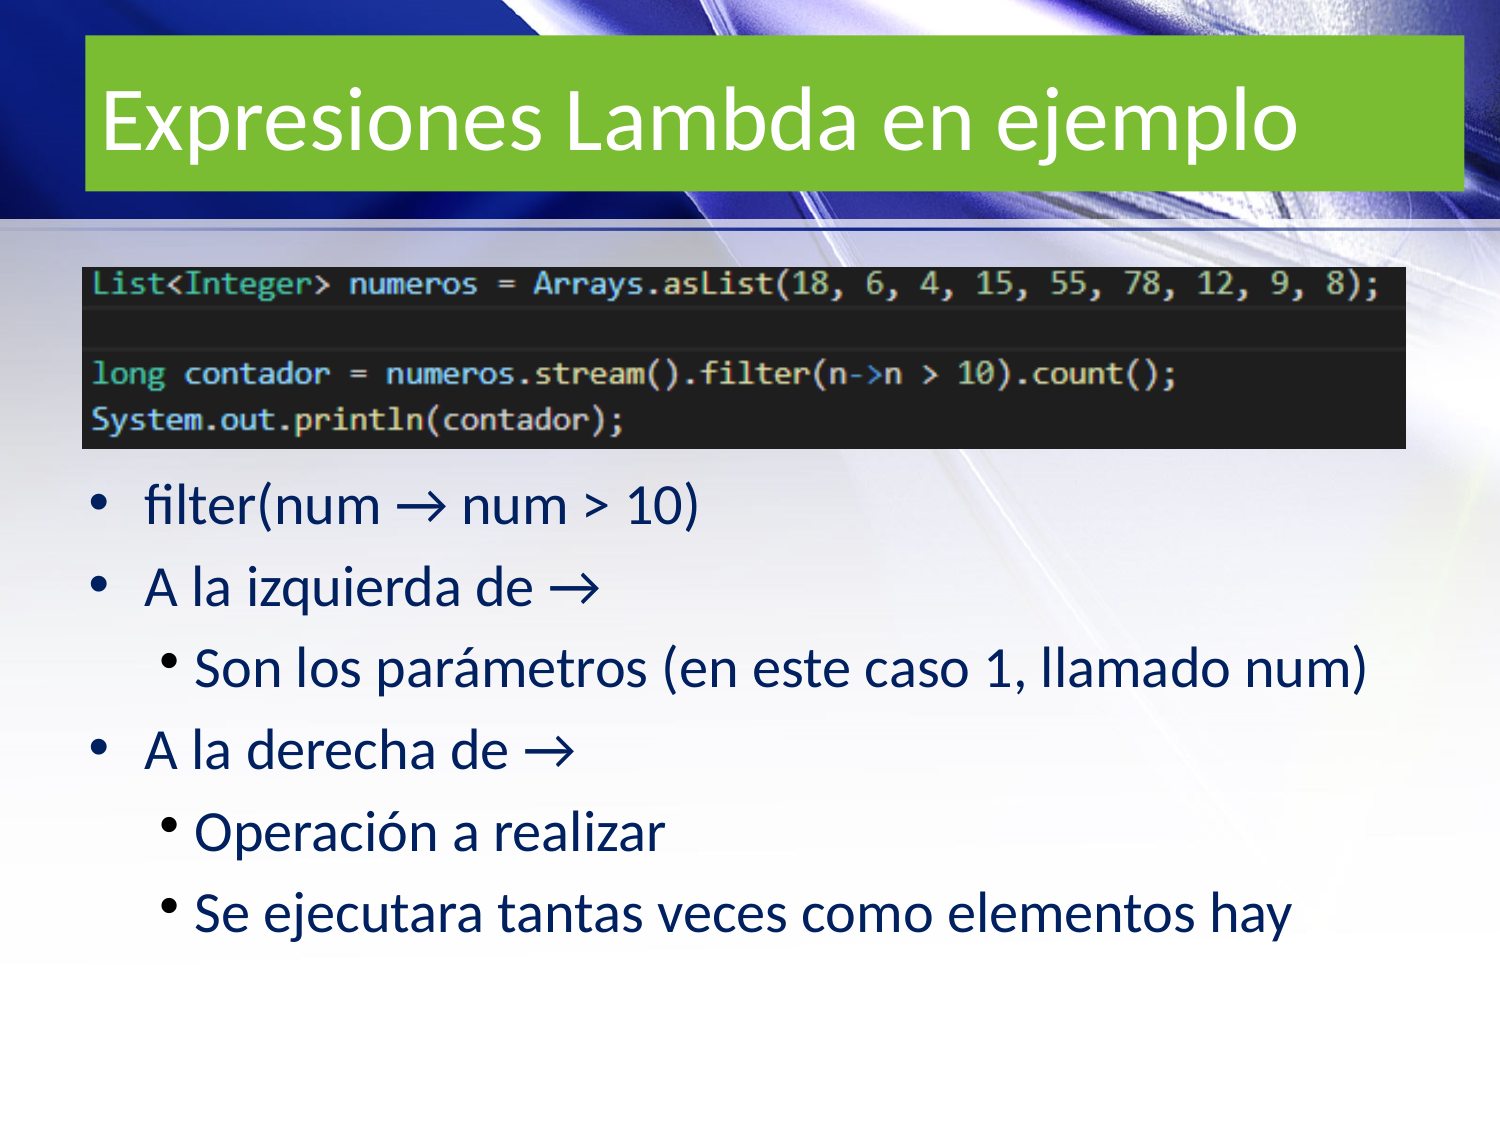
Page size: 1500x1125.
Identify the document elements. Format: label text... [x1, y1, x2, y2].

picture [0, 0, 1500, 1125]
text_box Expresiones Lambda en ejemplo [85, 35, 1465, 192]
text_box filter(num → num > 10) A la izquierda de → Son los parámetros (en este caso 1, llamado num) A la derecha de → Operación a realizar Se ejecutara tantas veces como elementos hay [73, 345, 1424, 989]
